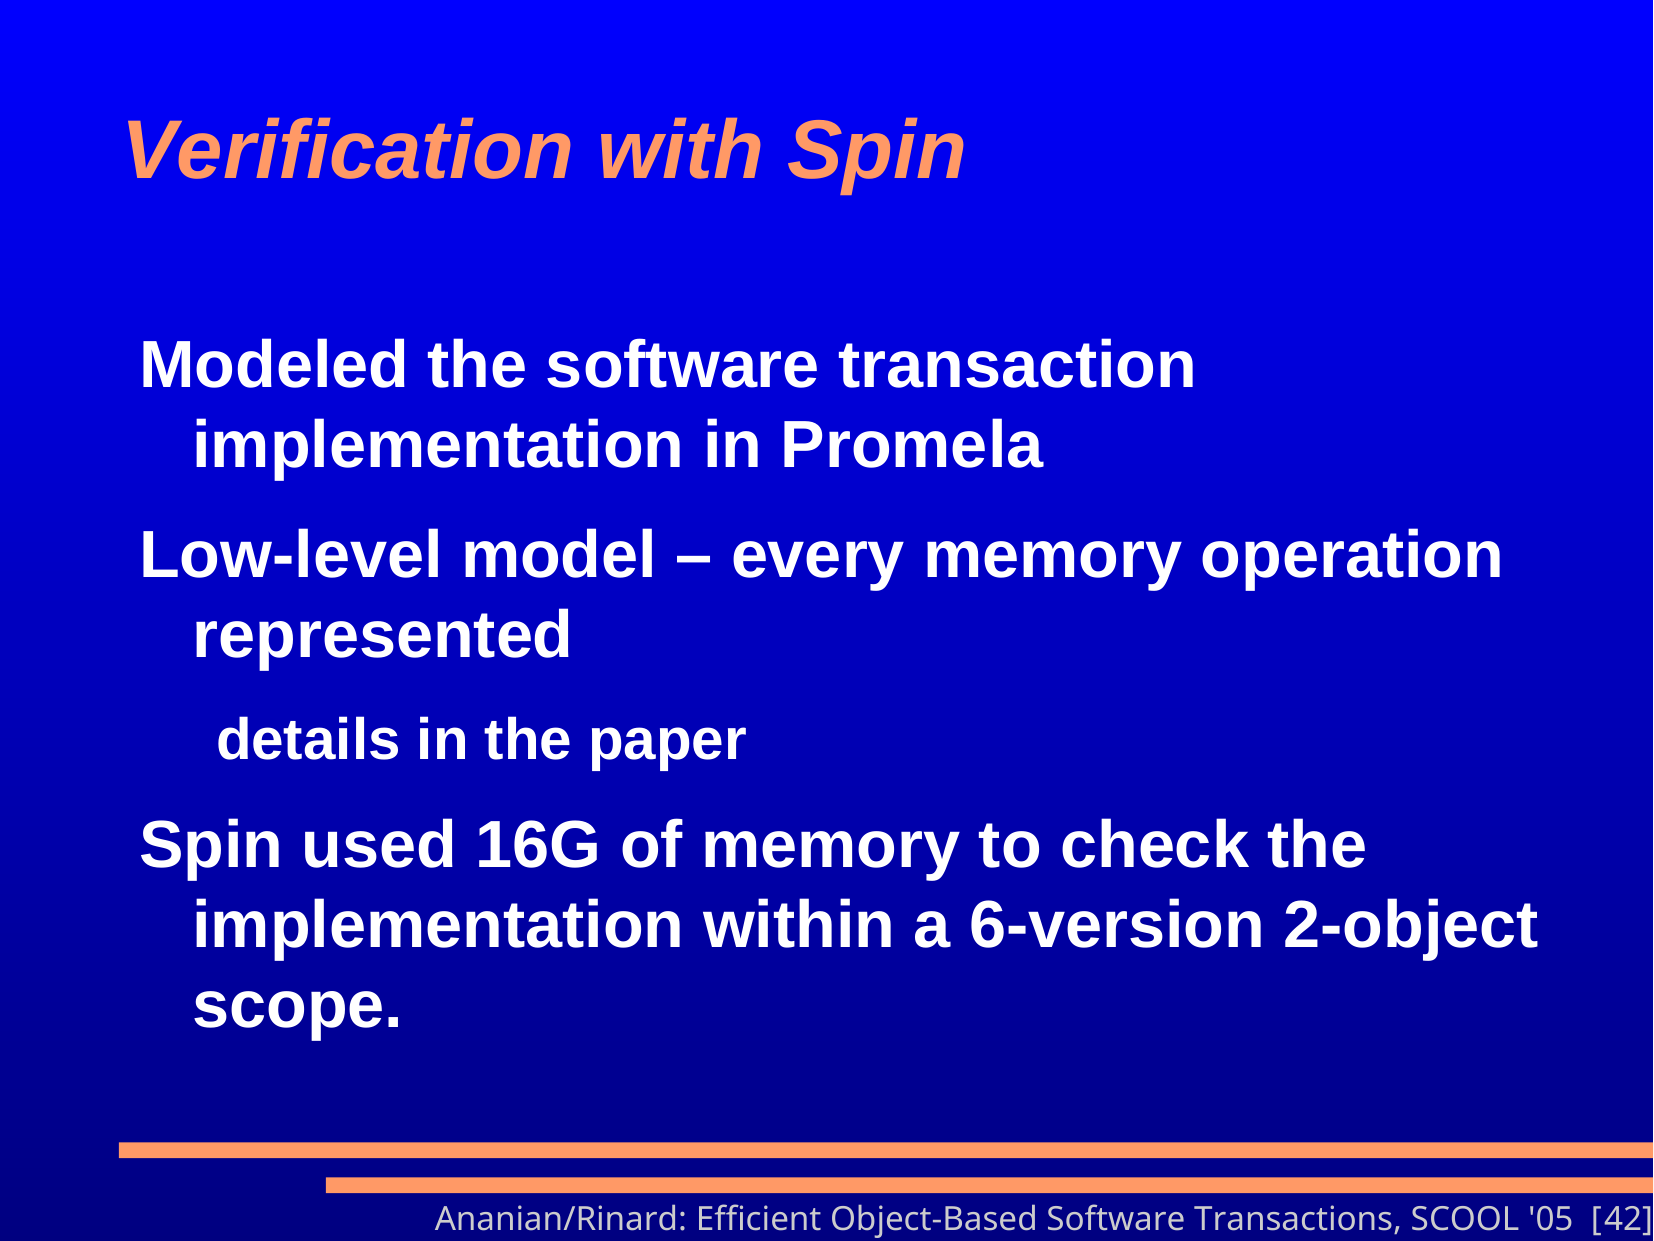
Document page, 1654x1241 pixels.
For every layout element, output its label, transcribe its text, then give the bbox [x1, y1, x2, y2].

title Verification with Spin [121, 46, 1534, 254]
list Modeled the software transaction implementation in Promela Low-level model – every memory operation represented details in the paper Spin used 16G of memory to check the implementation within a 6-version 2-object scope. [121, 322, 1561, 1133]
